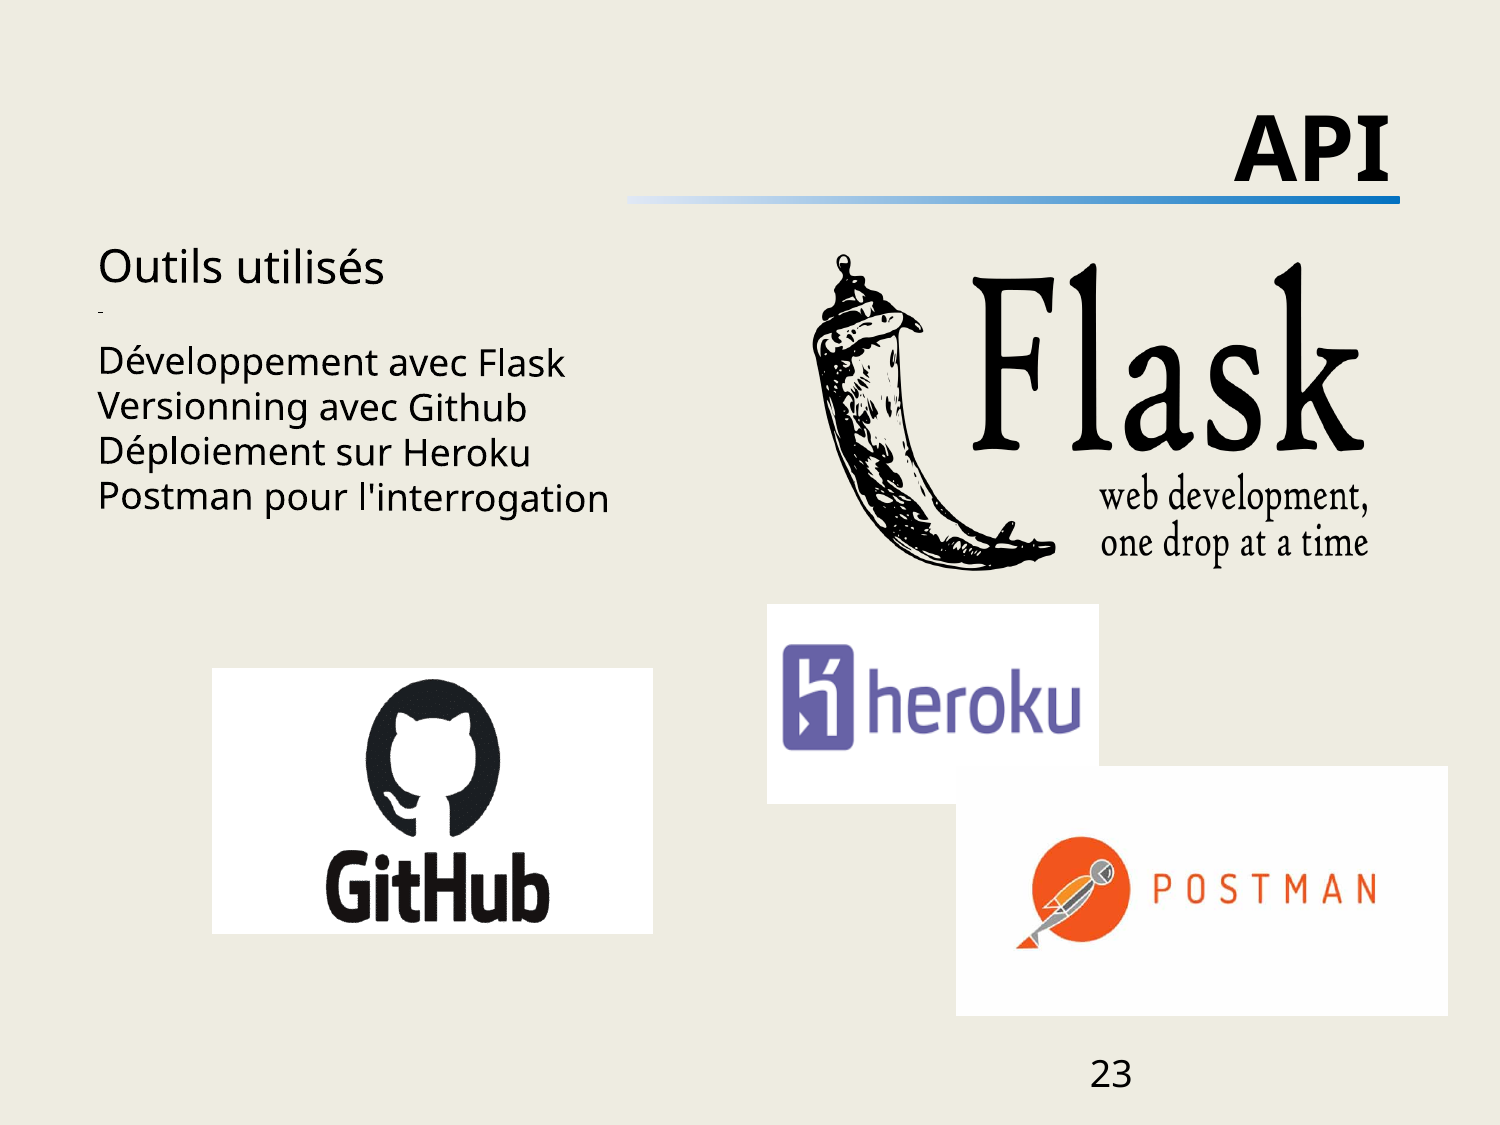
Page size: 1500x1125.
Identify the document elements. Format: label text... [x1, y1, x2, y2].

picture [212, 668, 653, 934]
text_box Outils utilisés Développement avec Flask Versionning avec Github Déploiement sur Heroku Postman pour l'interrogation [82, 228, 1441, 578]
text_box [627, 196, 1400, 204]
picture [797, 244, 1382, 578]
picture [767, 604, 1448, 1016]
title API [177, 82, 1406, 237]
slide_number <numéro> [1074, 1042, 1425, 1103]
